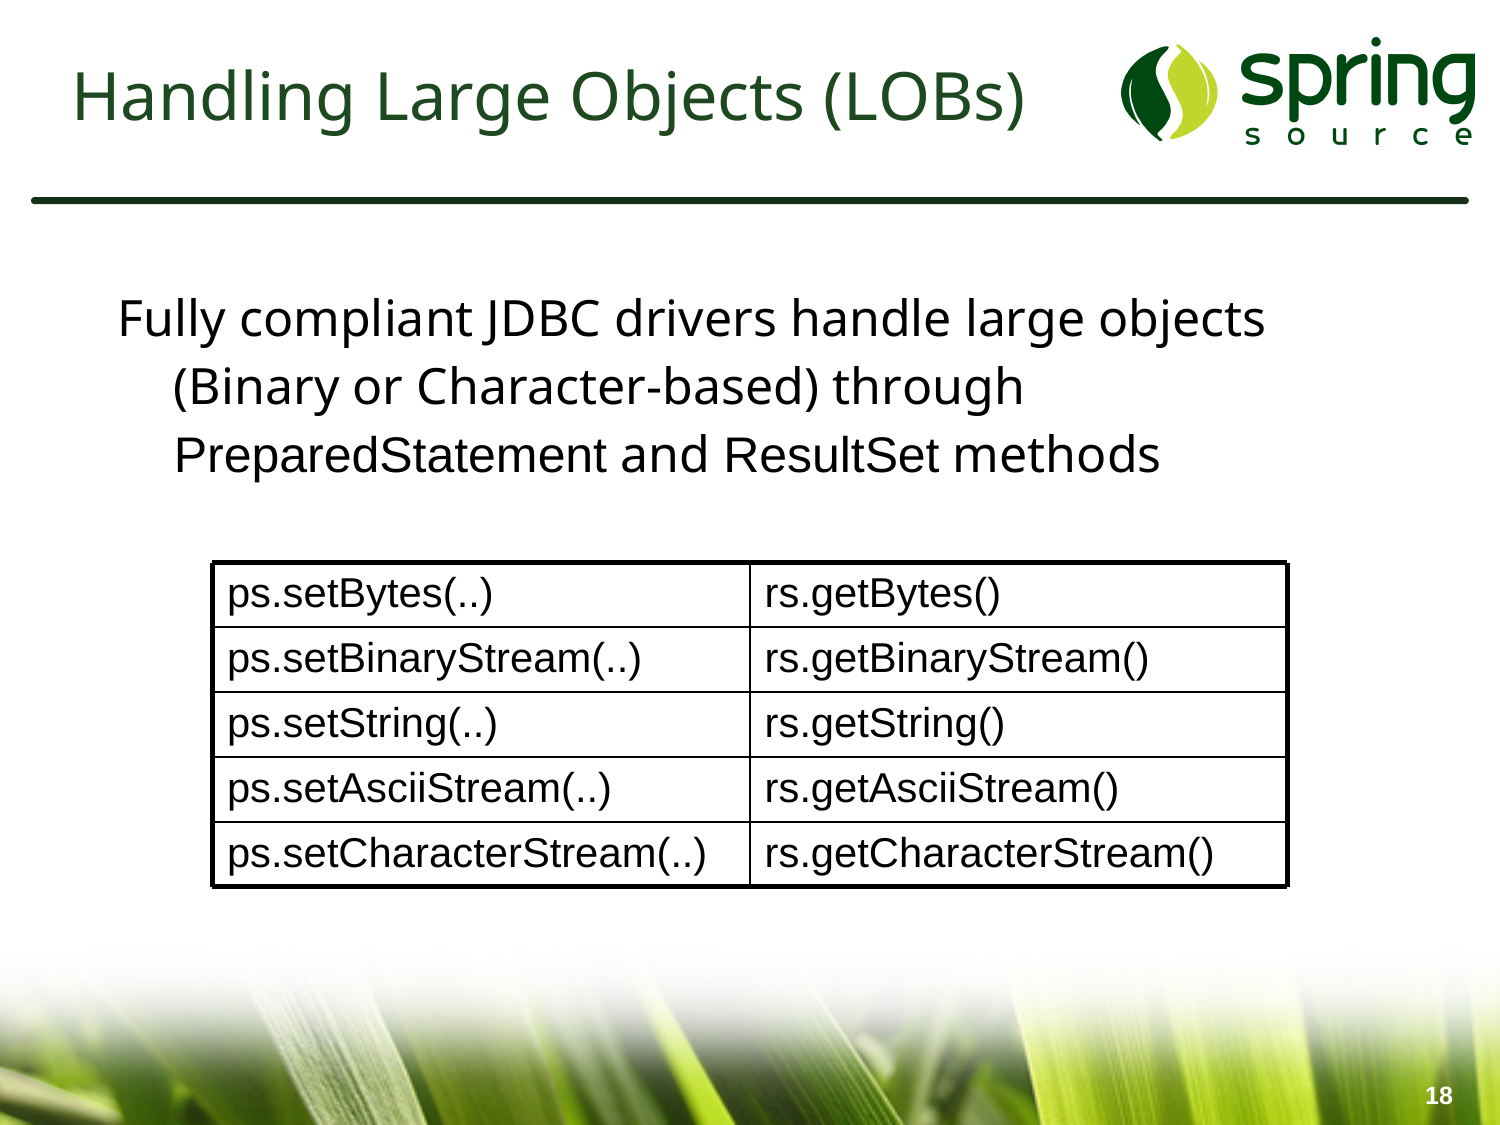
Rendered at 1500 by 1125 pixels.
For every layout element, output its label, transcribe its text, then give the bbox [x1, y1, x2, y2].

text_box rs.getAsciiStream() [751, 758, 1285, 821]
text_box ps.setCharacterStream(..) [215, 823, 749, 884]
text_box ps.setString(..) [215, 693, 749, 756]
text_box ps.setBytes(..) [215, 565, 749, 626]
text_box rs.getBinaryStream() [751, 628, 1285, 691]
text_box rs.getBytes() [751, 565, 1285, 626]
text_box rs.getString() [751, 693, 1285, 756]
title Handling Large Objects (LOBs) [56, 5, 1089, 184]
text_box rs.getCharacterStream() [751, 823, 1285, 884]
picture [0, 944, 1500, 1125]
text_box ps.setAsciiStream(..) [215, 758, 749, 821]
list Fully compliant JDBC drivers handle large objects (Binary or Character-based) through PreparedStatement and ResultSet methods [103, 275, 1394, 938]
text_box ps.setBinaryStream(..) [215, 628, 749, 691]
picture [1121, 37, 1475, 145]
